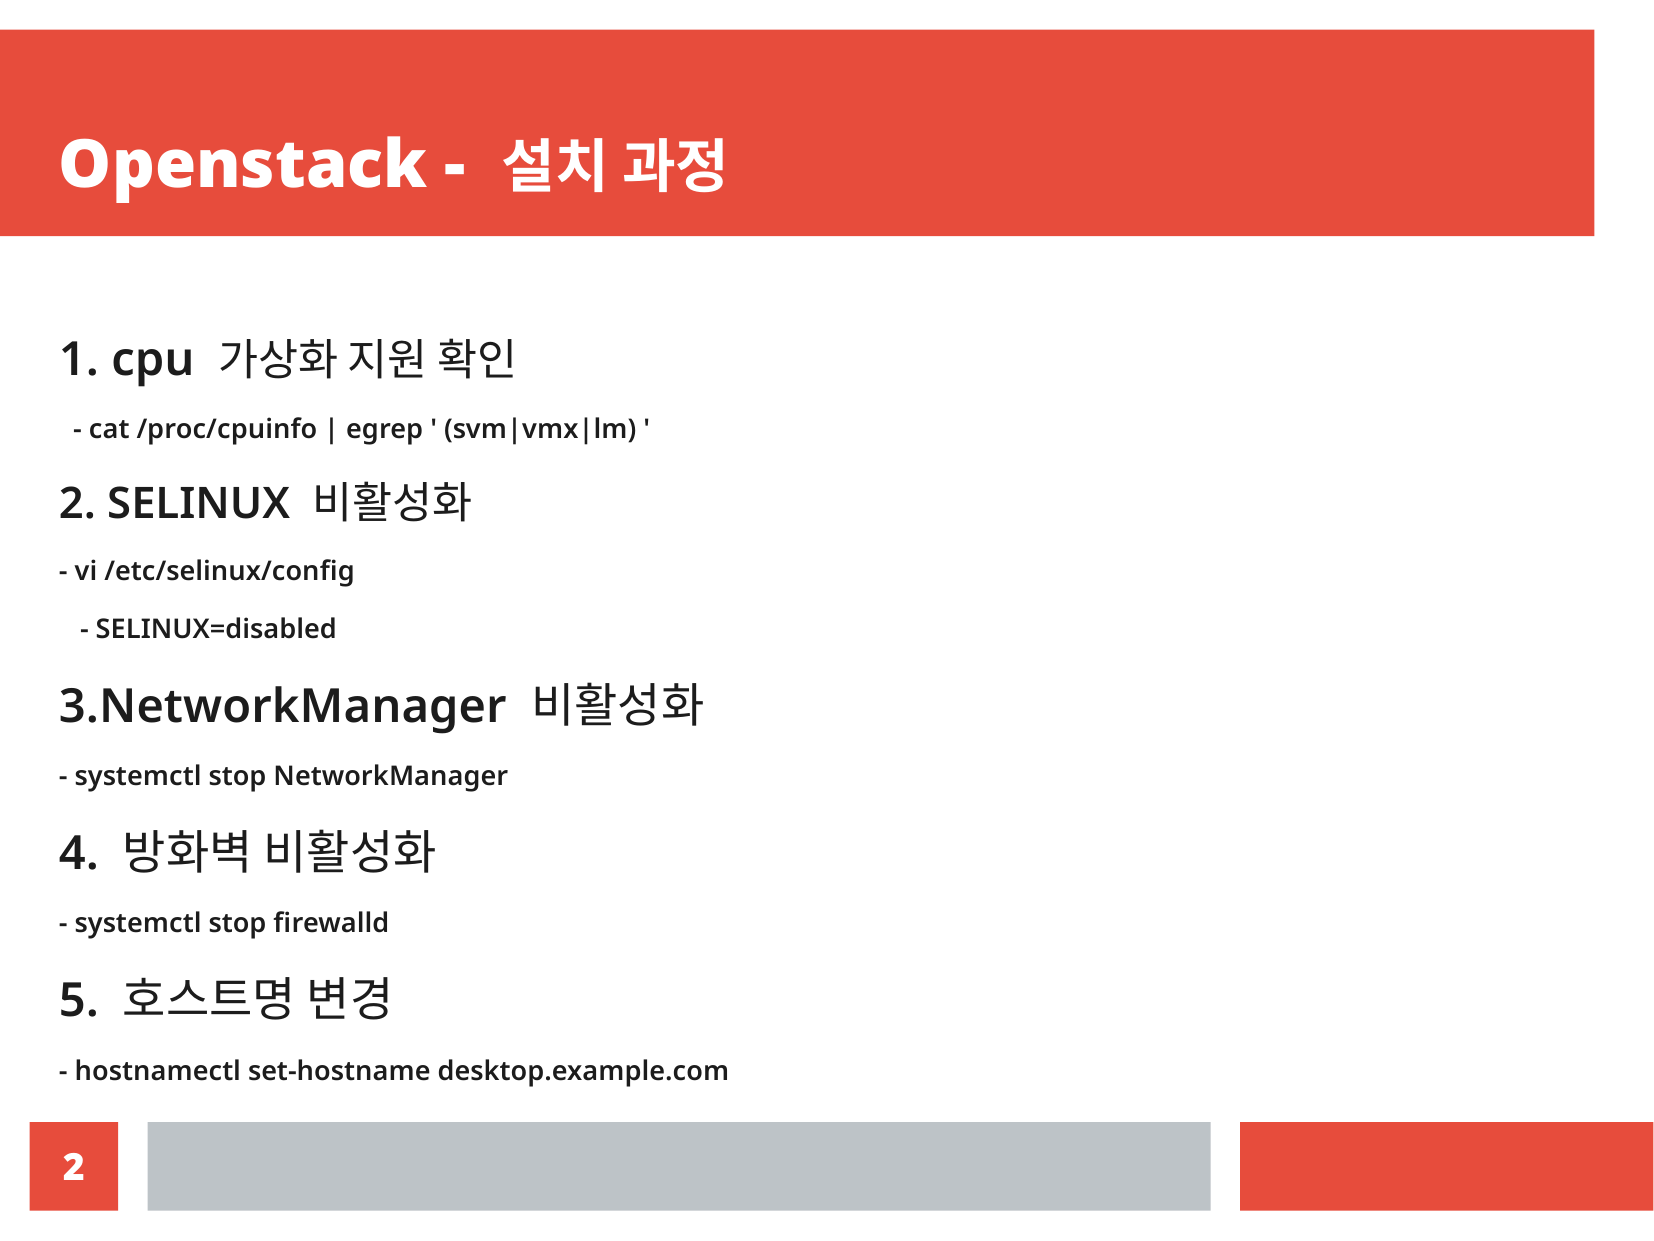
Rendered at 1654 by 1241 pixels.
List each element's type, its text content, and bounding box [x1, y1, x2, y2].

title Openstack - 설치 과정 [59, 59, 1595, 207]
list 1. cpu 가상화 지원 확인 - cat /proc/cpuinfo | egrep ' (svm|vmx|lm) ' 2. SELINUX 비활성화 - vi /etc/selinux/config - SELINUX=disabled 3.NetworkManager 비활성화 - systemctl stop NetworkManager 4. 방화벽 비활성화 - systemctl stop firewalld 5. 호스트명 변경 - hostnamectl set-hostname desktop.example.com [59, 324, 1565, 1093]
